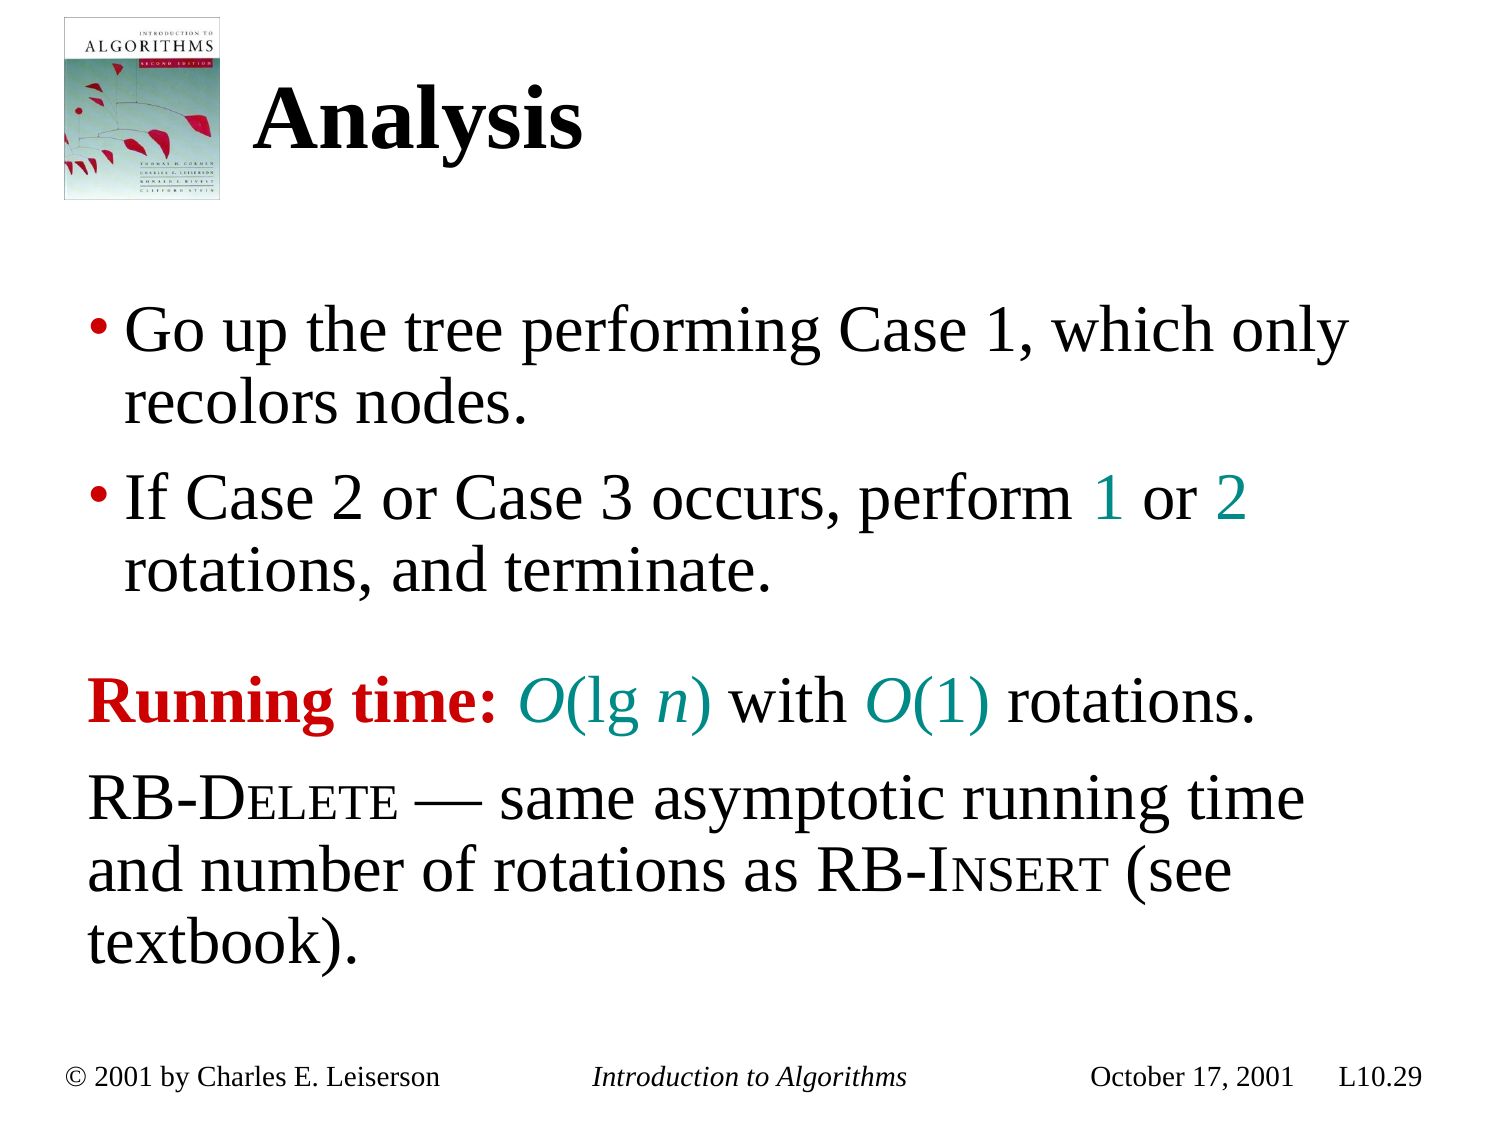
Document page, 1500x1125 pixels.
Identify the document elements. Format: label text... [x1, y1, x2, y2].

text_box October 17, 2001 L10.<number> [982, 1049, 1438, 1101]
picture [64, 17, 220, 200]
text_box Go up the tree performing Case 1, which only recolors nodes. If Case 2 or Case 3 occurs, perform 1 or 2 rotations, and terminate. [72, 285, 1426, 615]
text_box Introduction to Algorithms [577, 1049, 923, 1101]
text_box Running time: O(lg n) with O(1) rotations. RB-DELETE — same asymptotic running time and number of rotations as RB-INSERT (see textbook). [72, 657, 1363, 986]
title Analysis [237, 24, 1475, 213]
